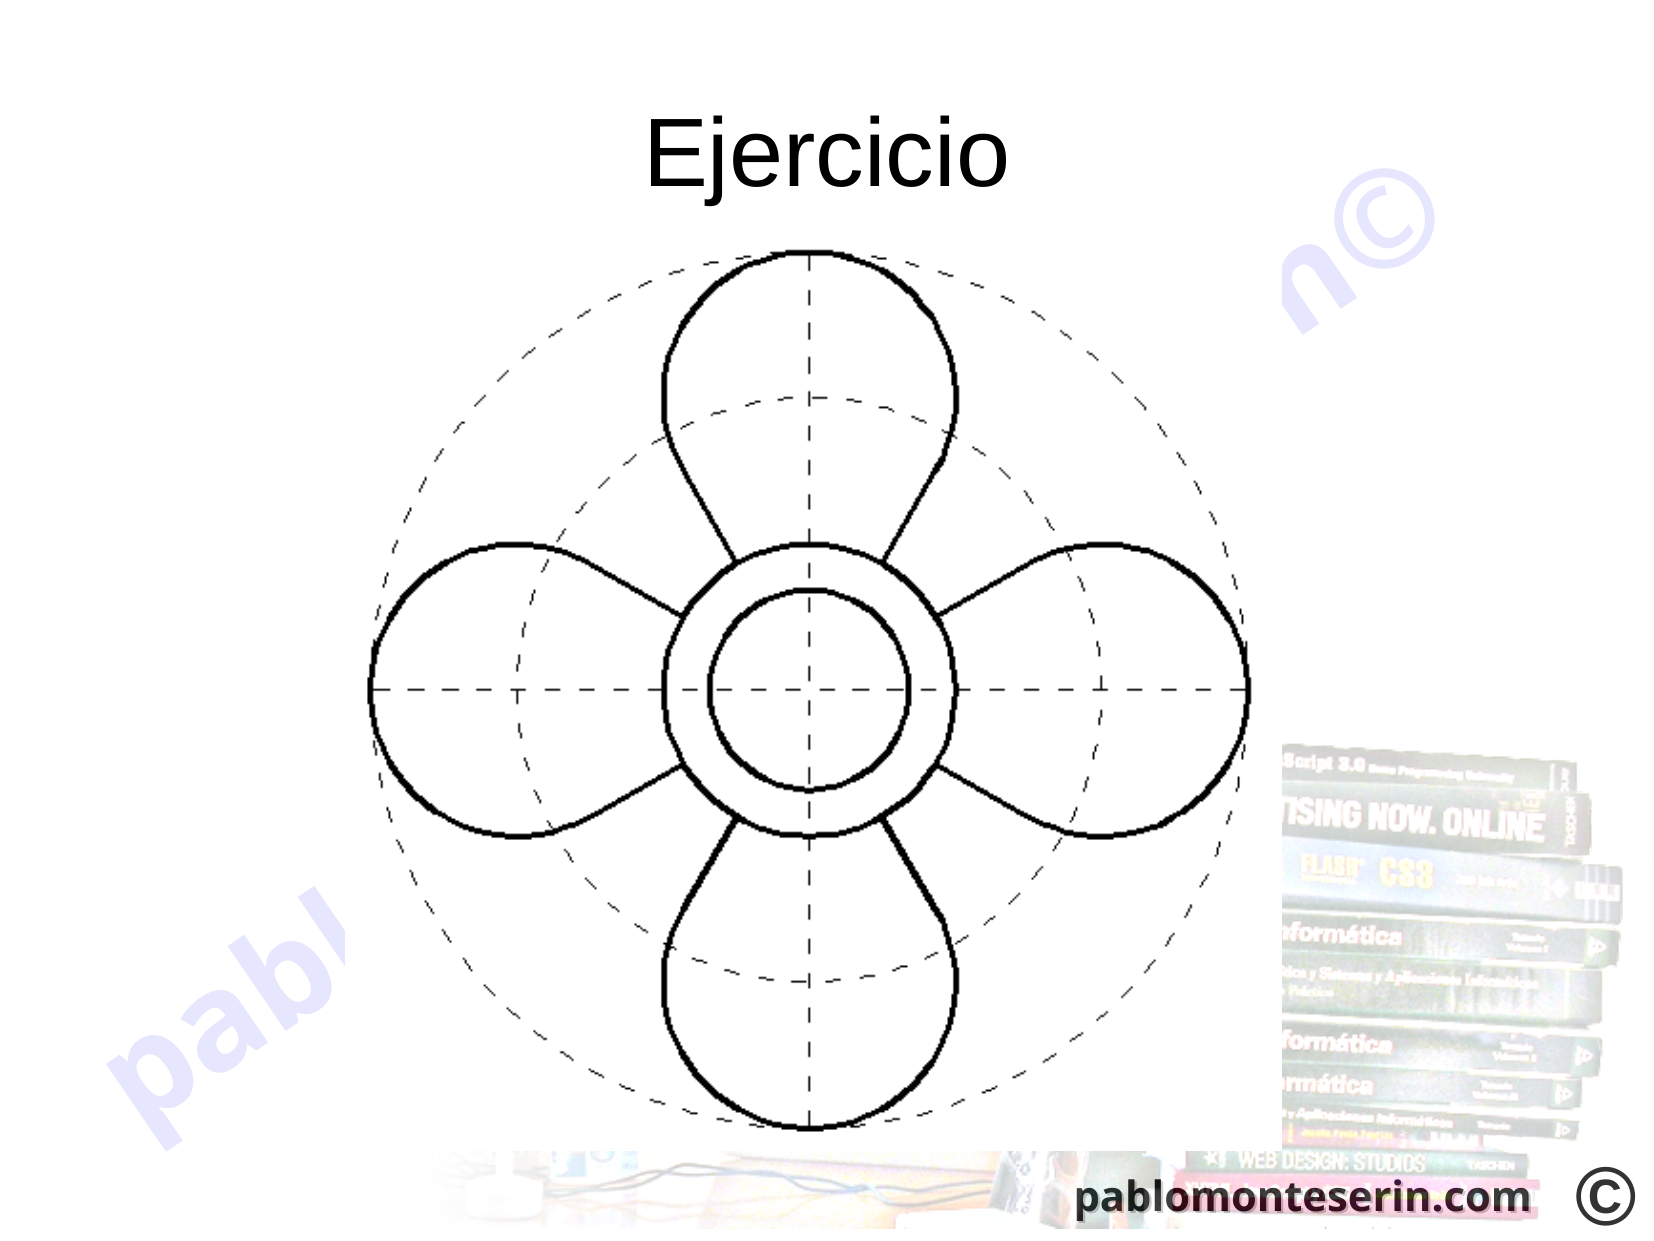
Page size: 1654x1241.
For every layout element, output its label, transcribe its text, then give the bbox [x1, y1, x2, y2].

picture [345, 239, 1654, 1229]
title Ejercicio [82, 49, 1571, 257]
